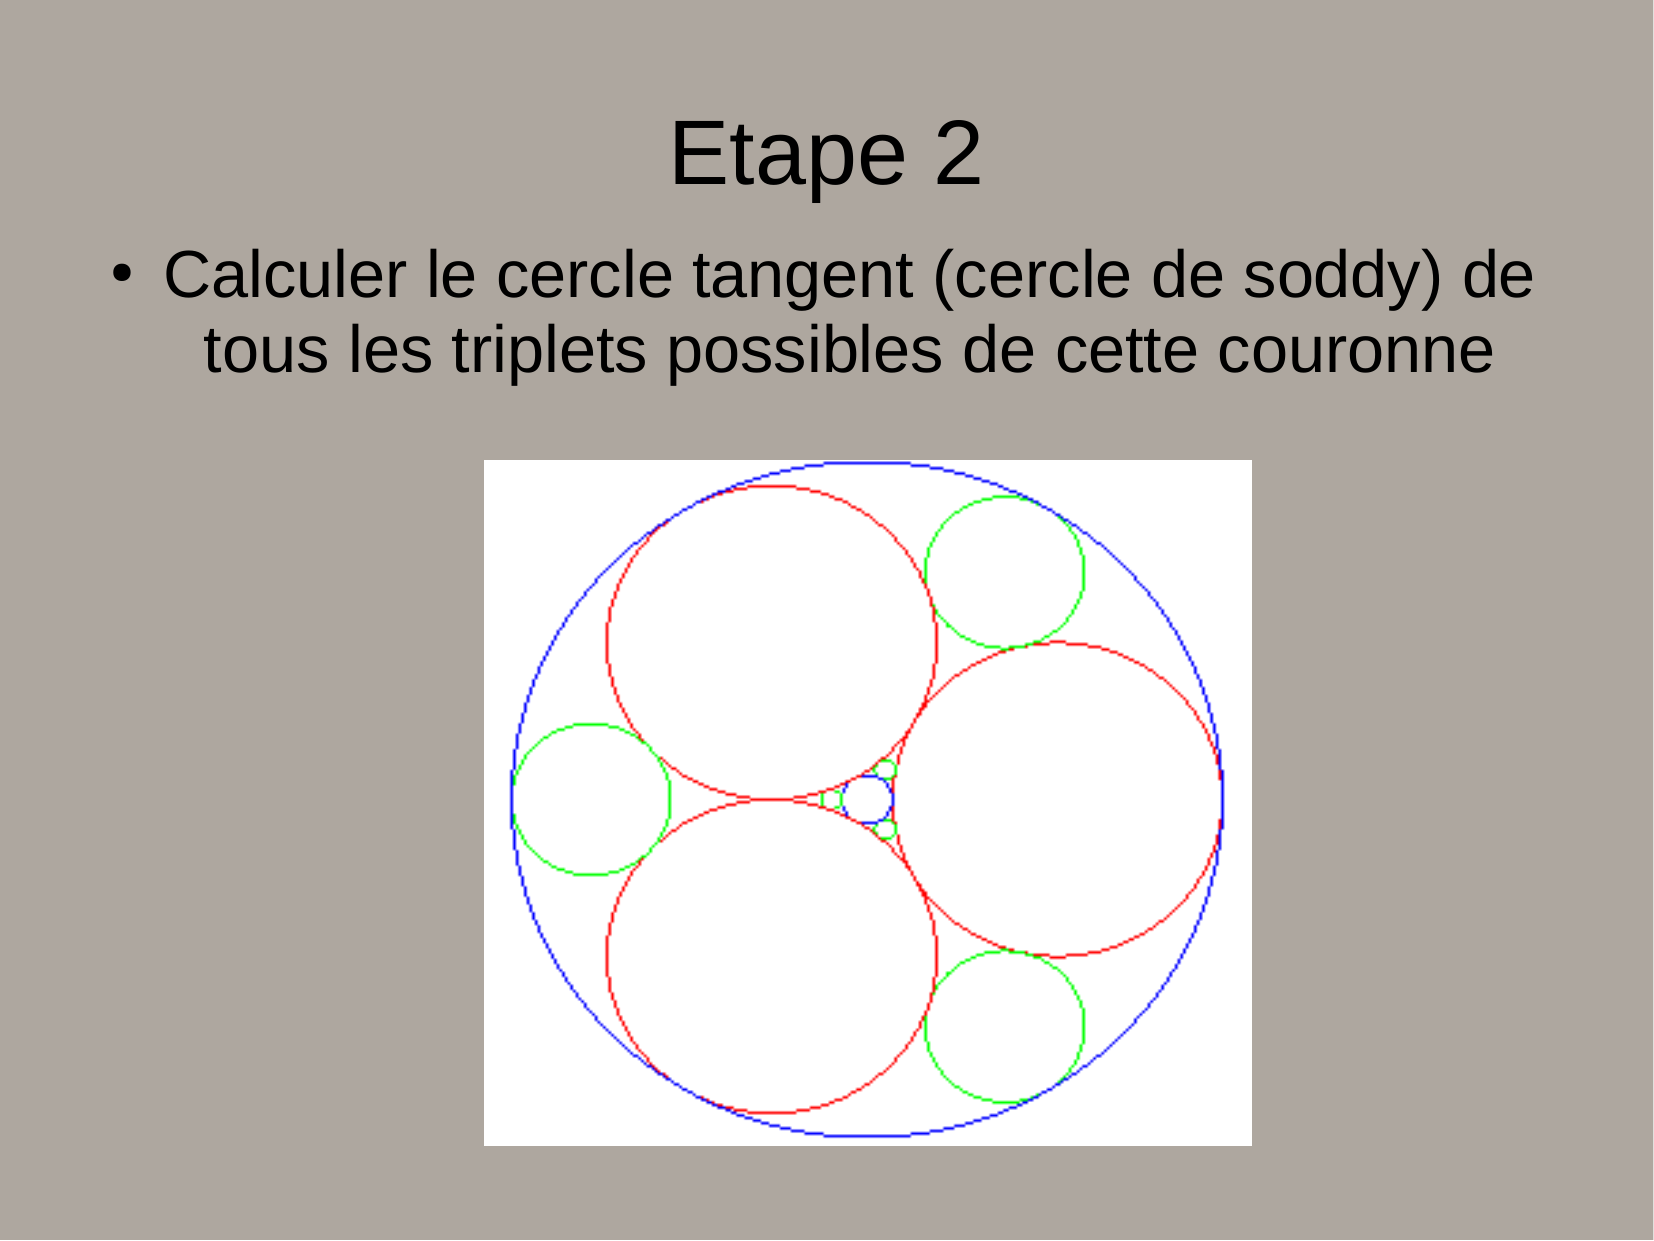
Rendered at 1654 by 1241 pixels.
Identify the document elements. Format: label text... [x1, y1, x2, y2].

title Etape 2 [82, 49, 1571, 257]
picture [484, 957, 1252, 1146]
list Calculer le cercle tangent (cercle de soddy) de tous les triplets possibles de cette couronne [70, 237, 1560, 957]
